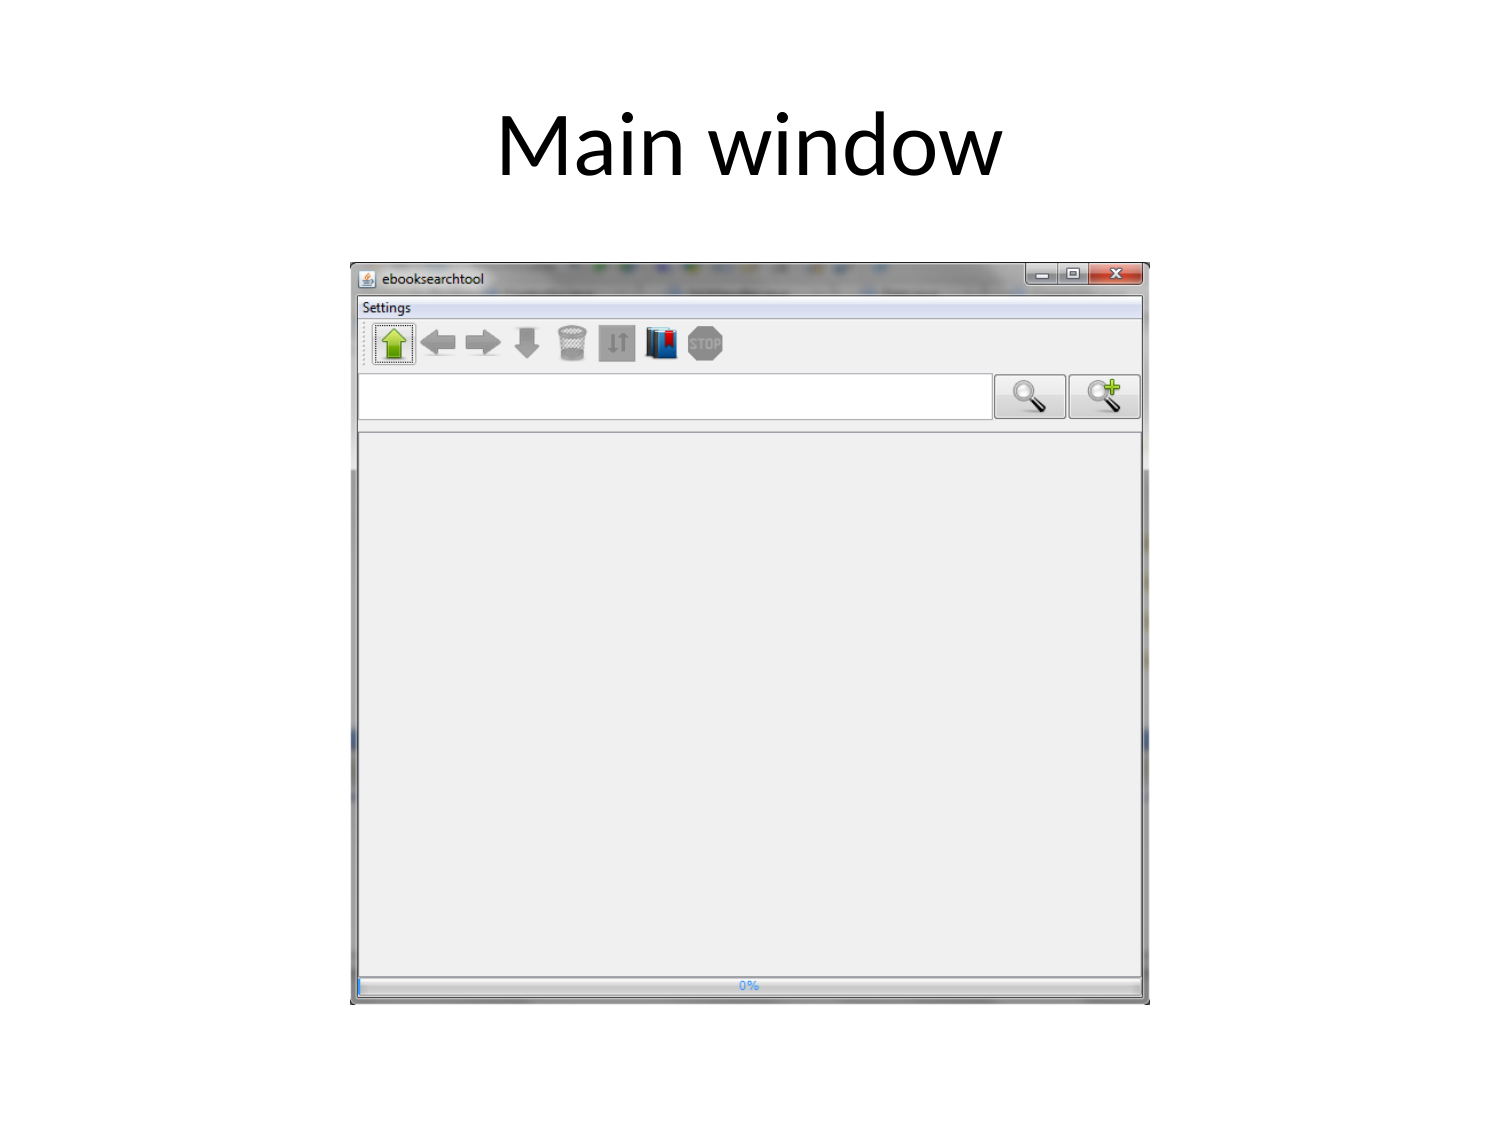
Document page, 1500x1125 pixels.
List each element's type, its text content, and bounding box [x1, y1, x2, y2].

picture [350, 262, 1150, 1005]
title Main window [75, 45, 1425, 233]
